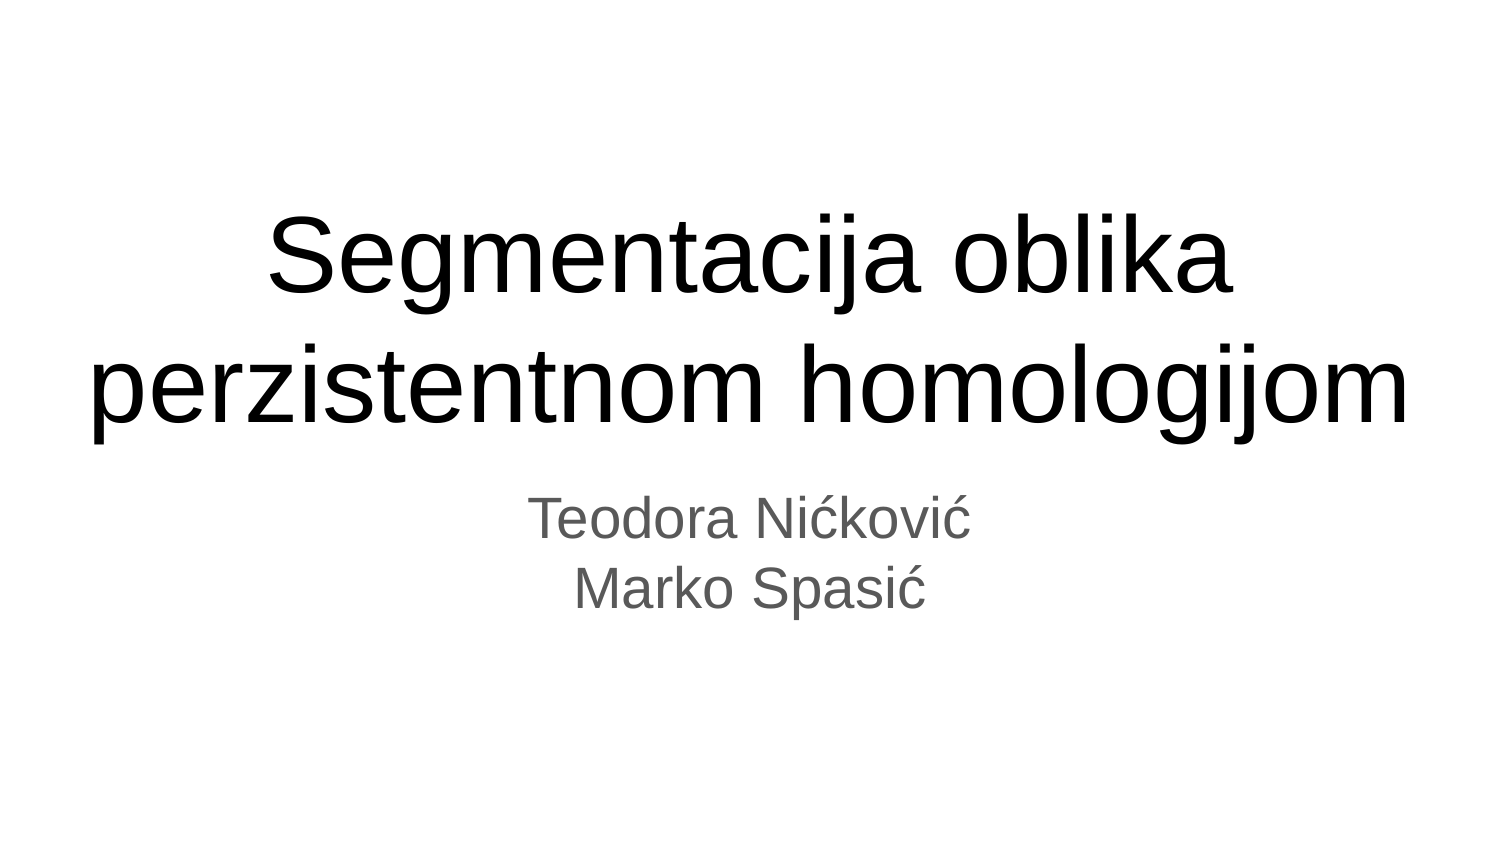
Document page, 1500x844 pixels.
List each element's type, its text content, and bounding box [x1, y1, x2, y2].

title Segmentacija oblika perzistentnom homologijom [51, 122, 1449, 459]
subtitle Teodora Nićković Marko Spasić [51, 464, 1449, 595]
